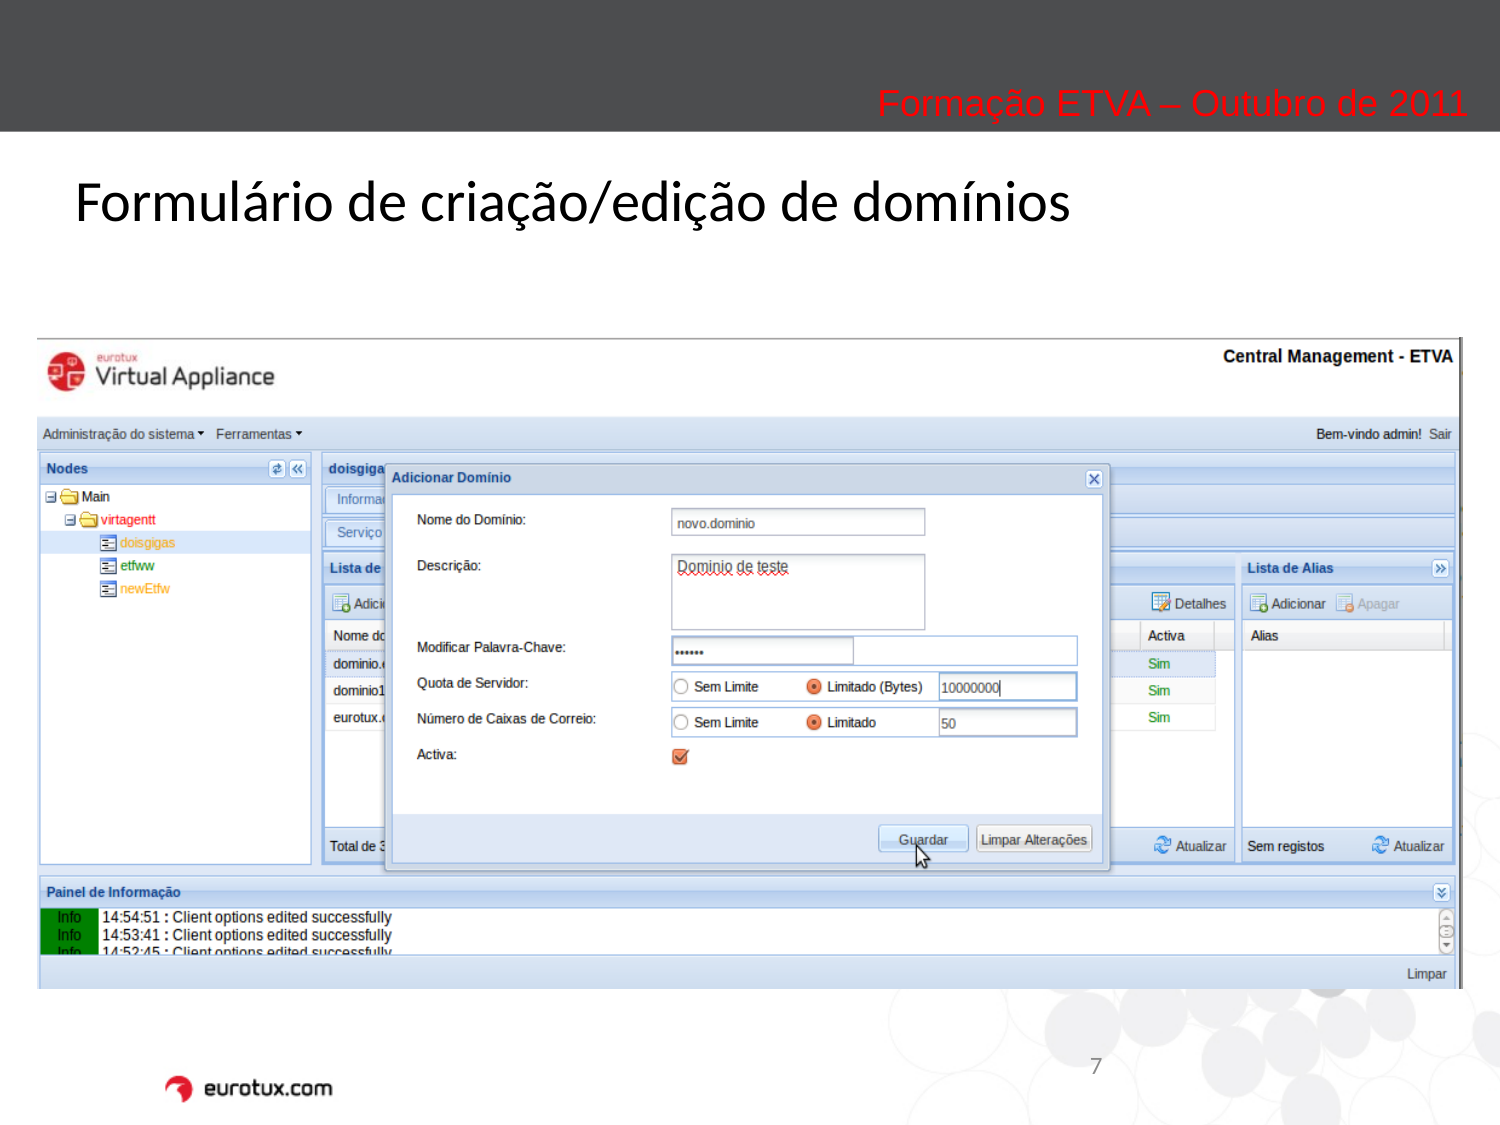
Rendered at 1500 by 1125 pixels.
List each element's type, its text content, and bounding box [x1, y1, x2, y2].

picture [0, 0, 1500, 1125]
title Formulário de criação/edição de domínios [75, 112, 1425, 301]
